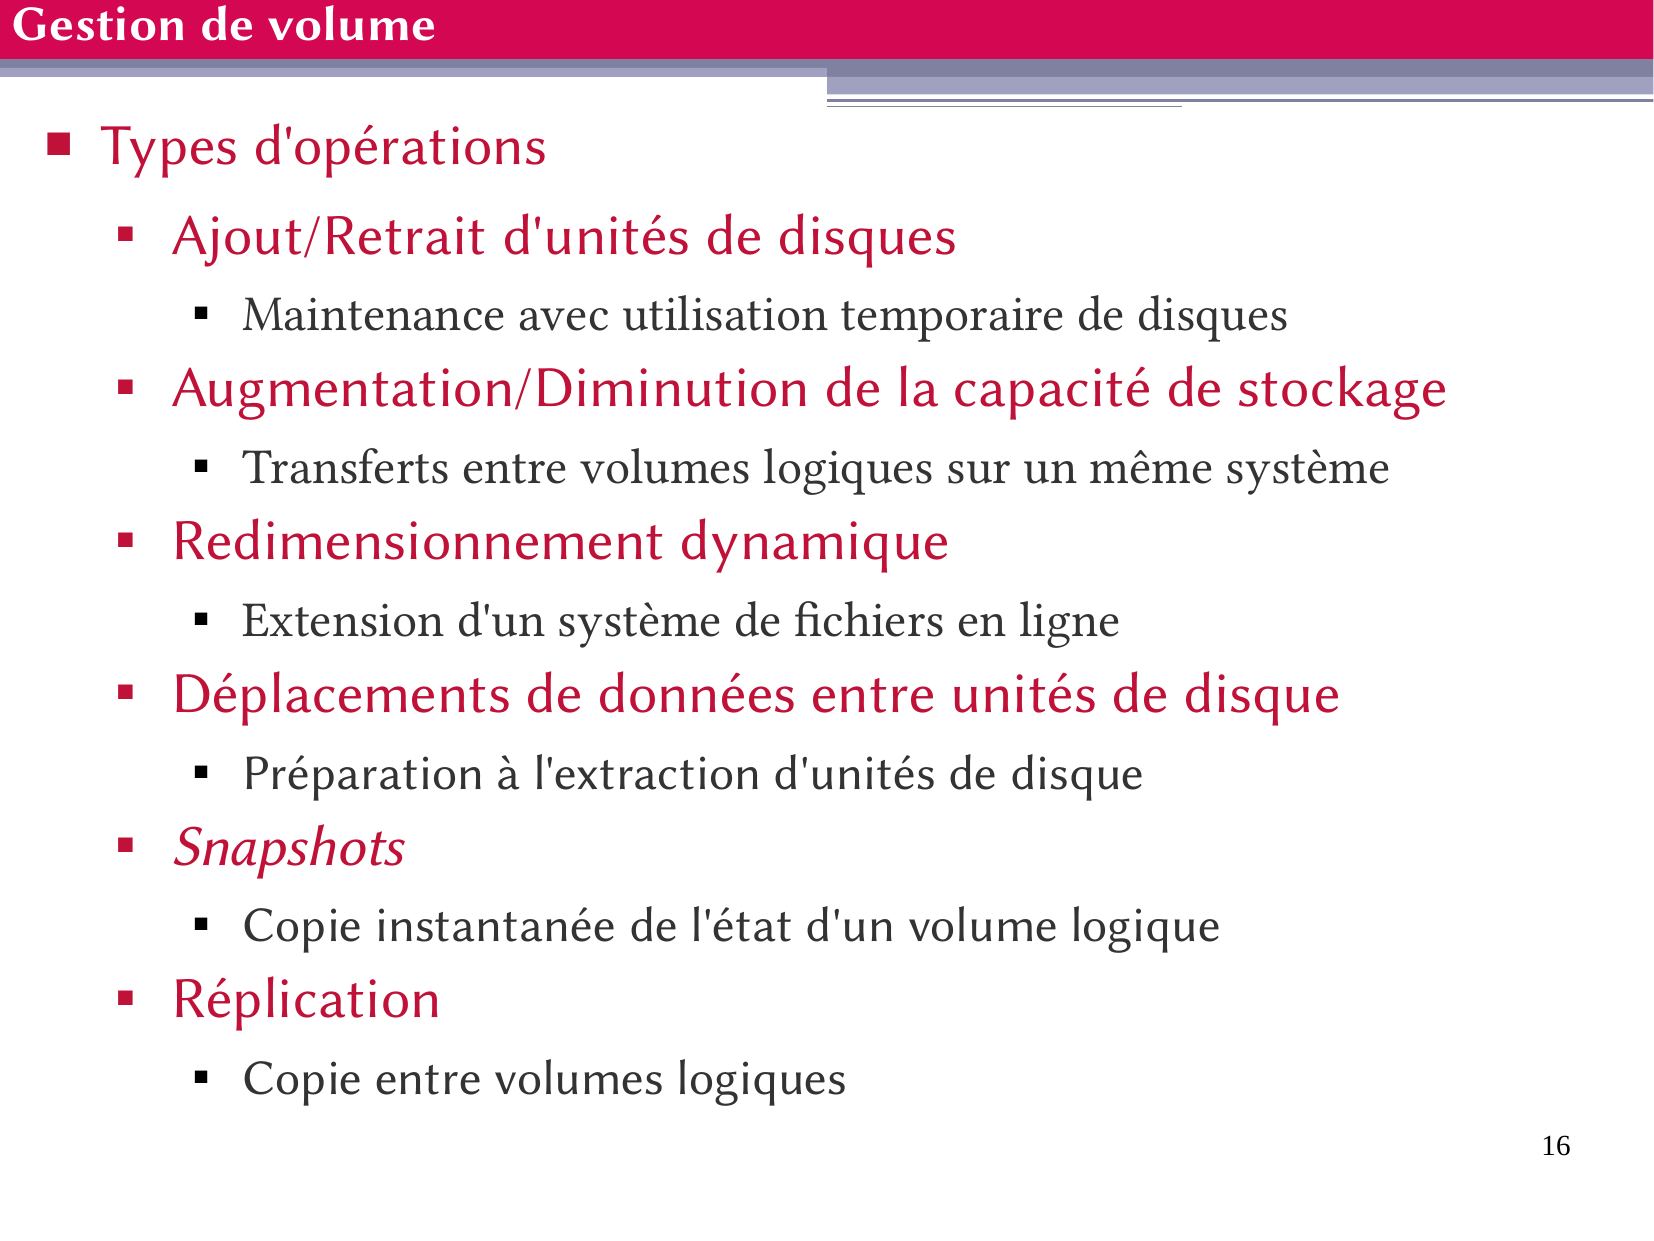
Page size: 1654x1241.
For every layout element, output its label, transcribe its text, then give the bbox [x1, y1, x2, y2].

list Types d'opérations Ajout/Retrait d'unités de disques Maintenance avec utilisation temporaire de disques Augmentation/Diminution de la capacité de stockage Transferts entre volumes logiques sur un même système Redimensionnement dynamique Extension d'un système de fichiers en ligne Déplacements de données entre unités de disque Préparation à l'extraction d'unités de disque Snapshots Copie instantanée de l'état d'un volume logique Réplication Copie entre volumes logiques [29, 112, 1597, 1182]
list Gestion de volume [11, 0, 1270, 54]
text_box [0, 0, 1654, 136]
